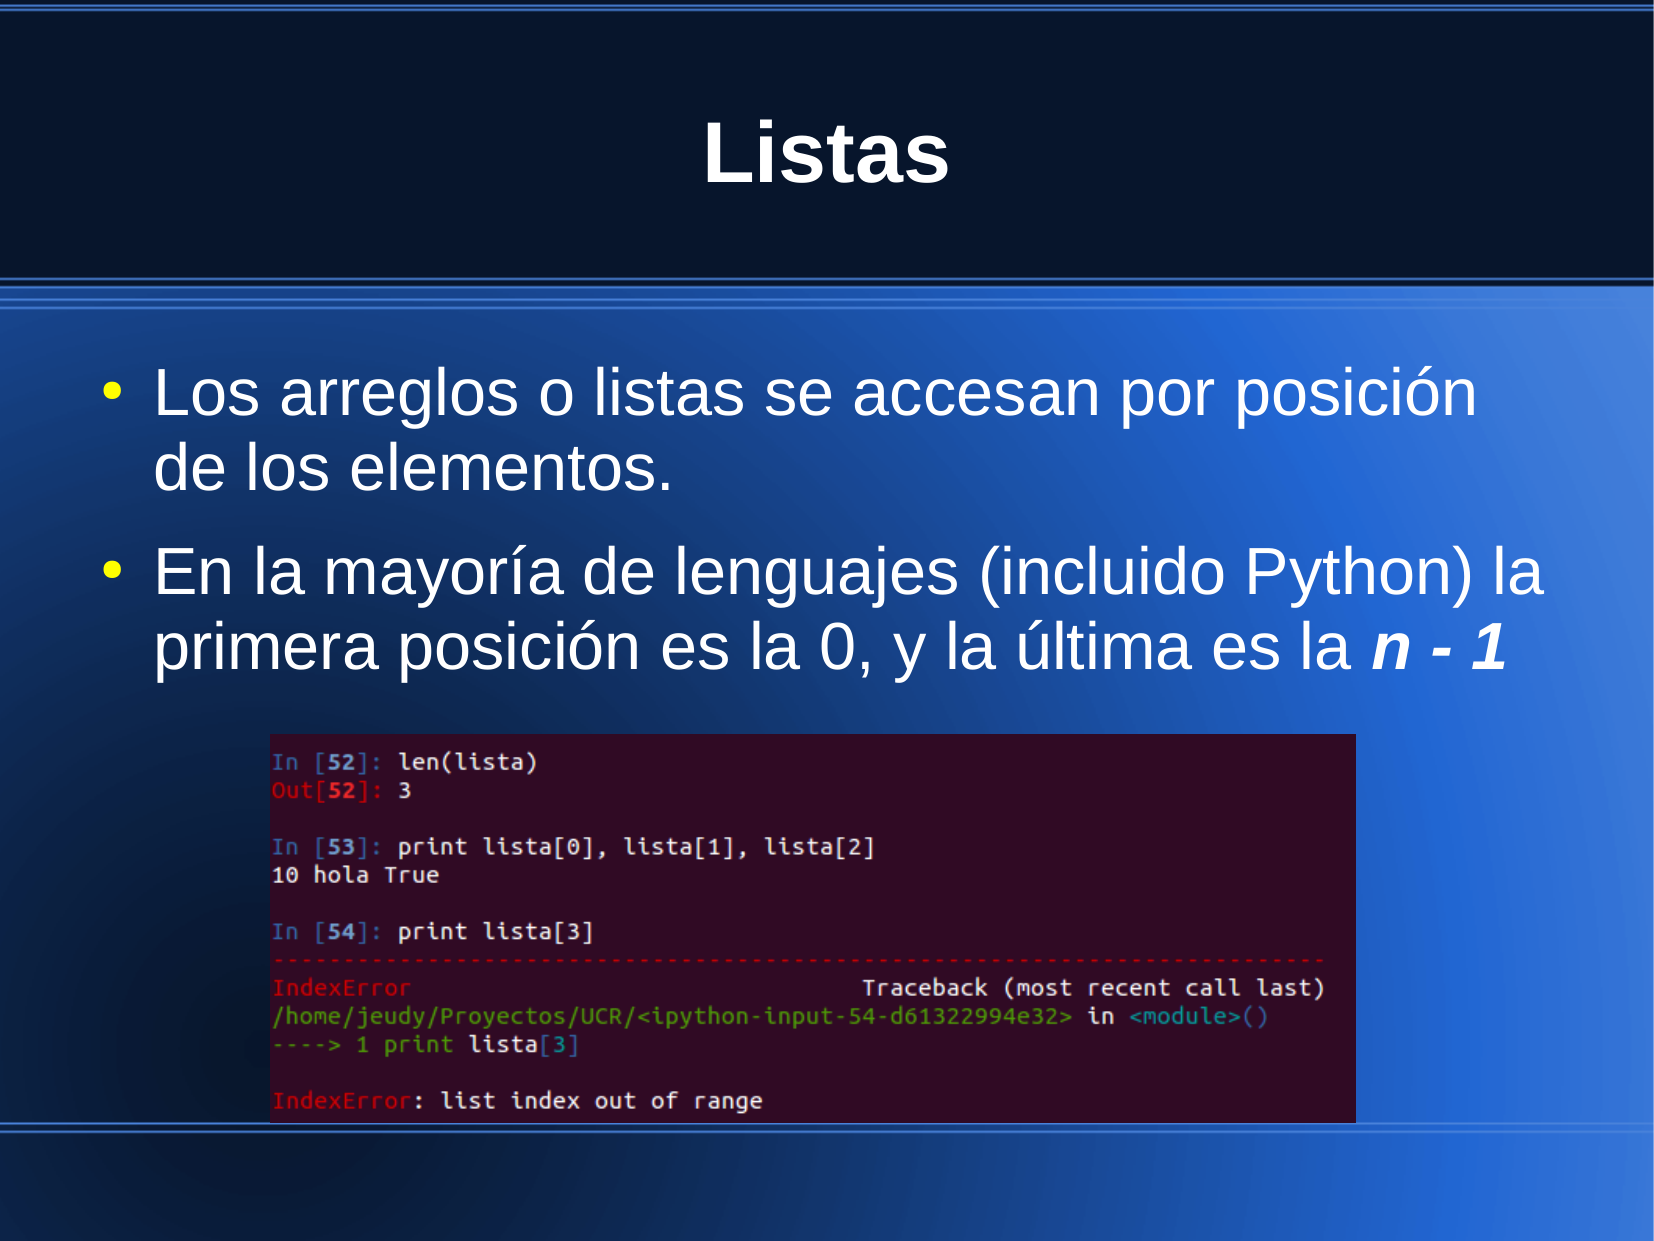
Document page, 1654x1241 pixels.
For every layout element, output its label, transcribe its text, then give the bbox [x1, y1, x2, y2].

picture [0, 0, 1654, 1241]
list Los arreglos o listas se accesan por posición de los elementos. En la mayoría de lenguajes (incluido Python) la primera posición es la 0, y la última es la n - 1 [82, 355, 1571, 1075]
title Listas [82, 49, 1571, 257]
